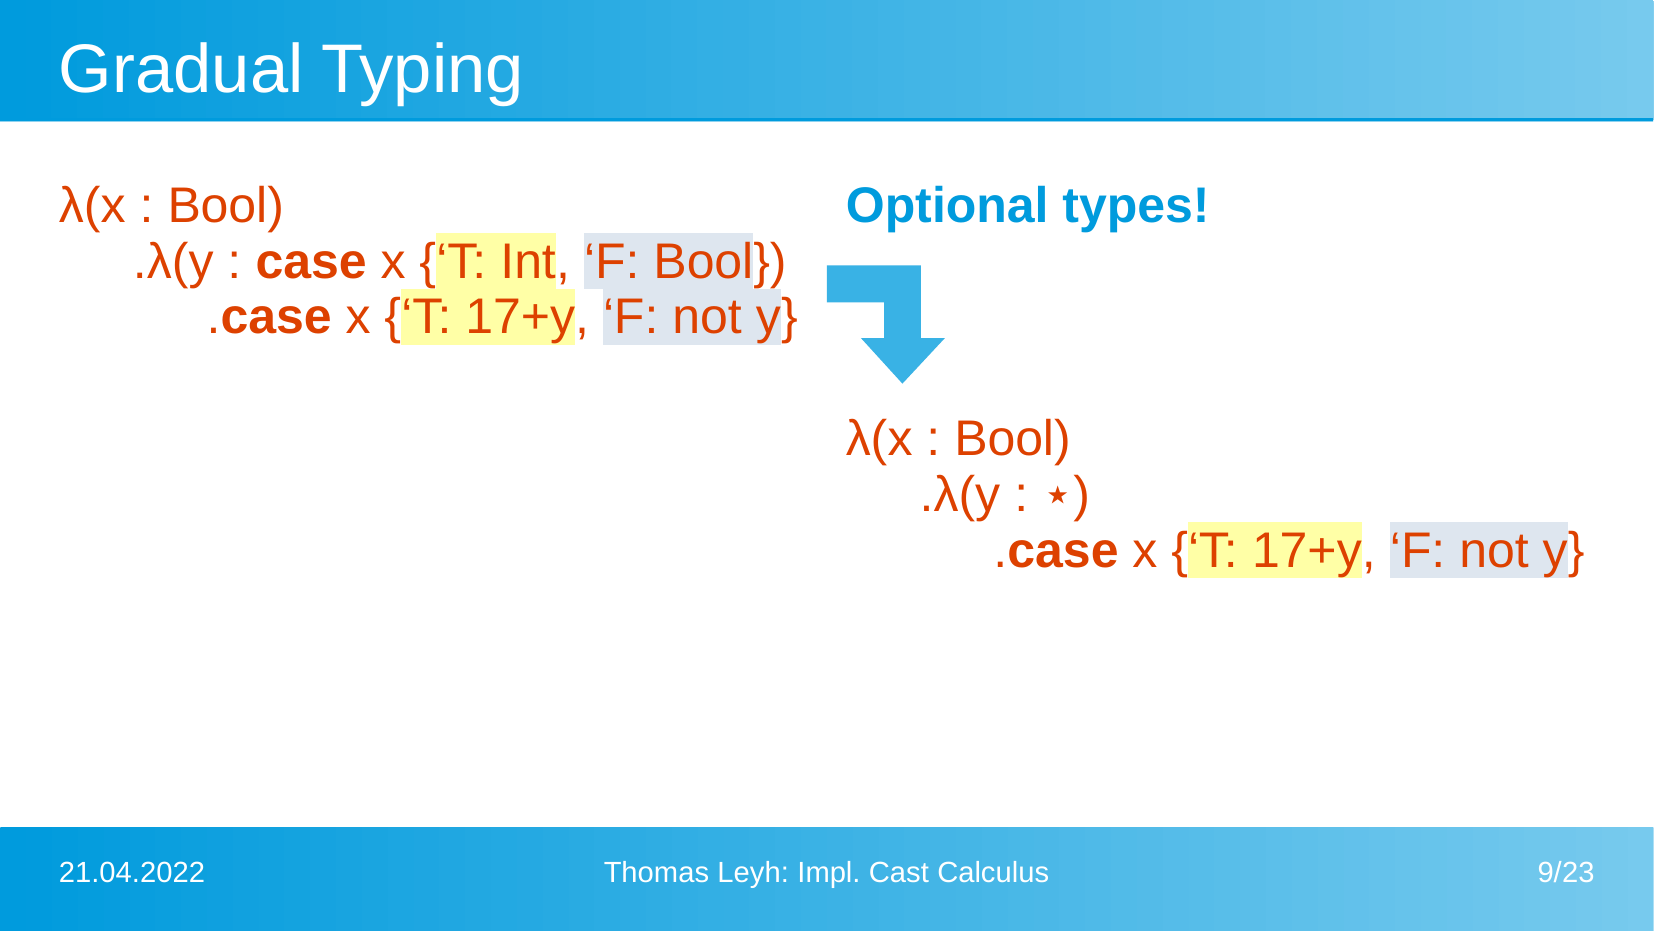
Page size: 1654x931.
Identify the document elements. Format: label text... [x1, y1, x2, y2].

list Optional types! λ(x : Bool) .λ(y : ⋆) .case x {‘T: 17+y, ‘F: not y} [845, 177, 1596, 768]
text_box [826, 265, 945, 384]
list λ(x : Bool) .λ(y : case x {‘T: Int, ‘F: Bool}) .case x {‘T: 17+y, ‘F: not y} [59, 177, 809, 459]
title Gradual Typing [59, 29, 1595, 108]
